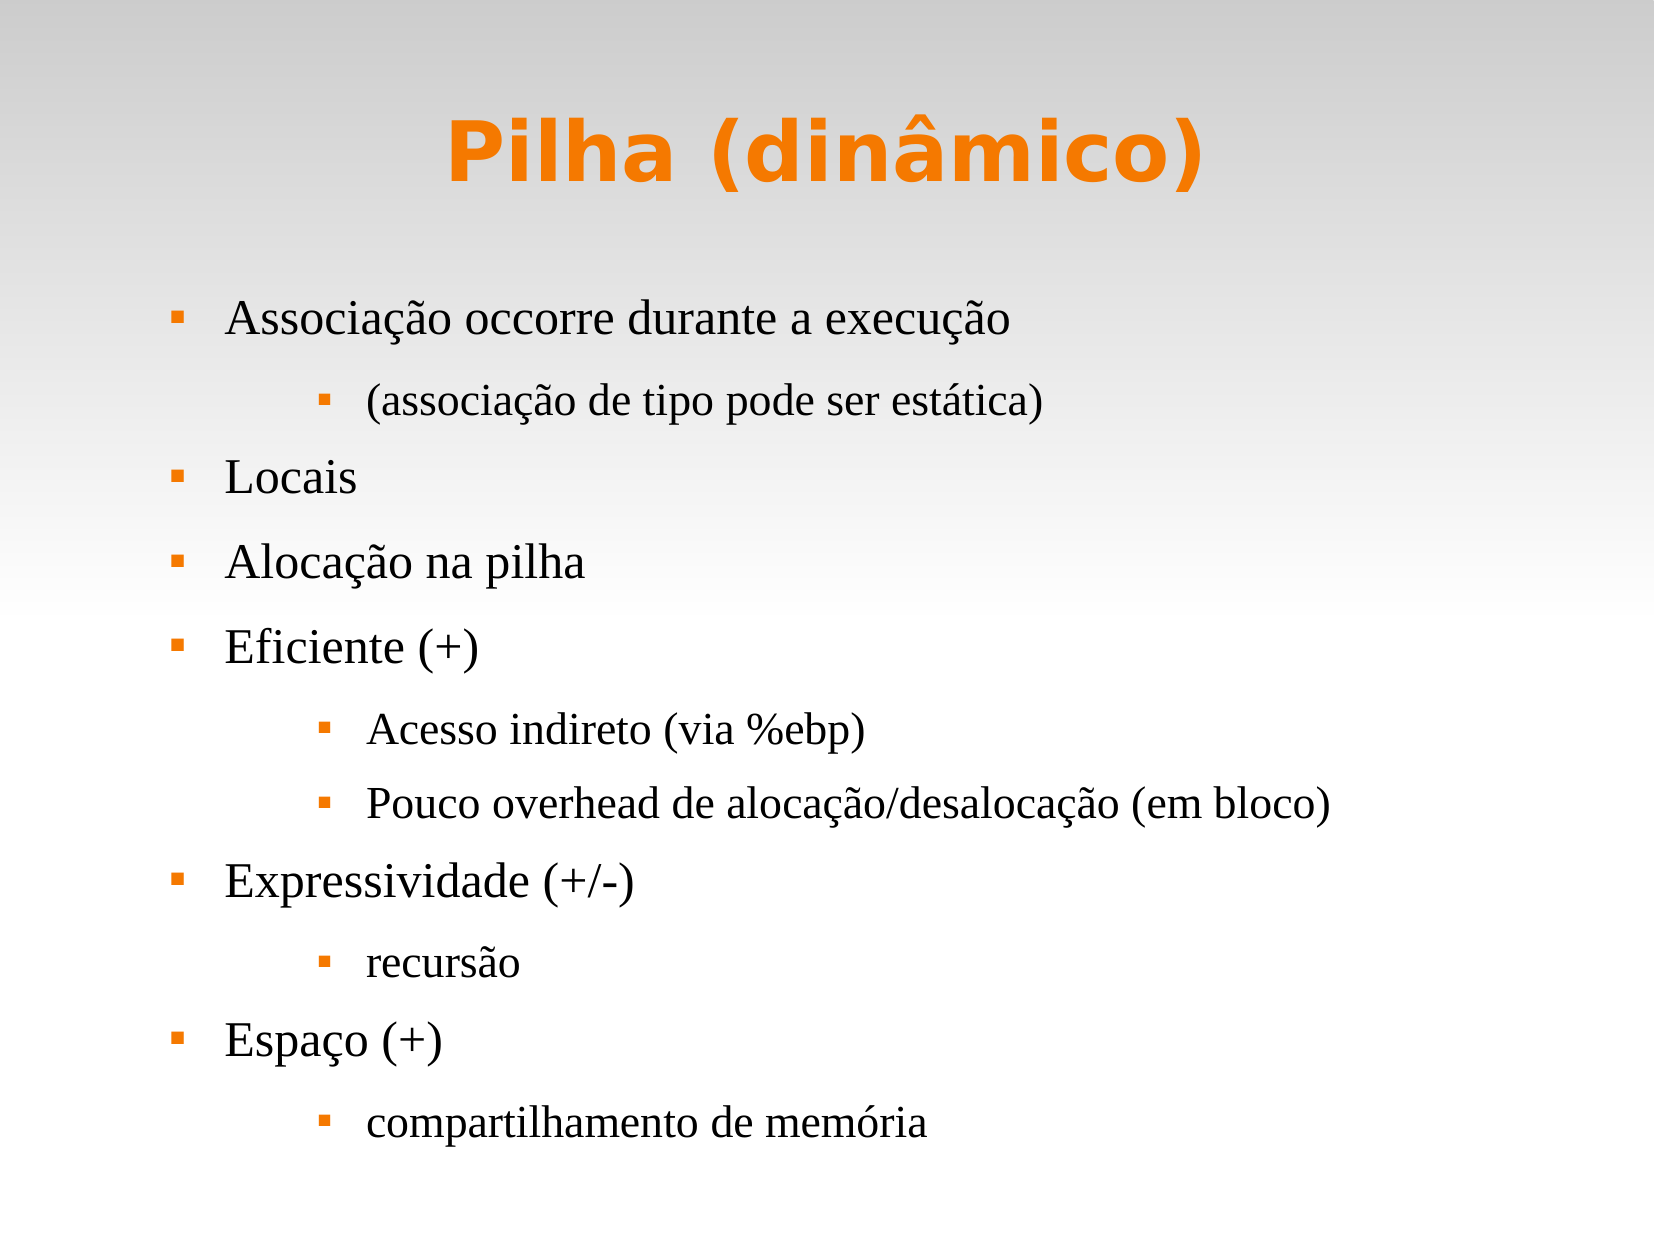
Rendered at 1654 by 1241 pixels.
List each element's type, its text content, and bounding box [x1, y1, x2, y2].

title Pilha (dinâmico) [82, 49, 1571, 257]
list Associação occorre durante a execução (associação de tipo pode ser estática) Locais Alocação na pilha Eficiente (+) Acesso indireto (via %ebp) Pouco overhead de alocação/desalocação (em bloco) Expressividade (+/-) recursão Espaço (+) compartilhamento de memória [82, 290, 1571, 1203]
